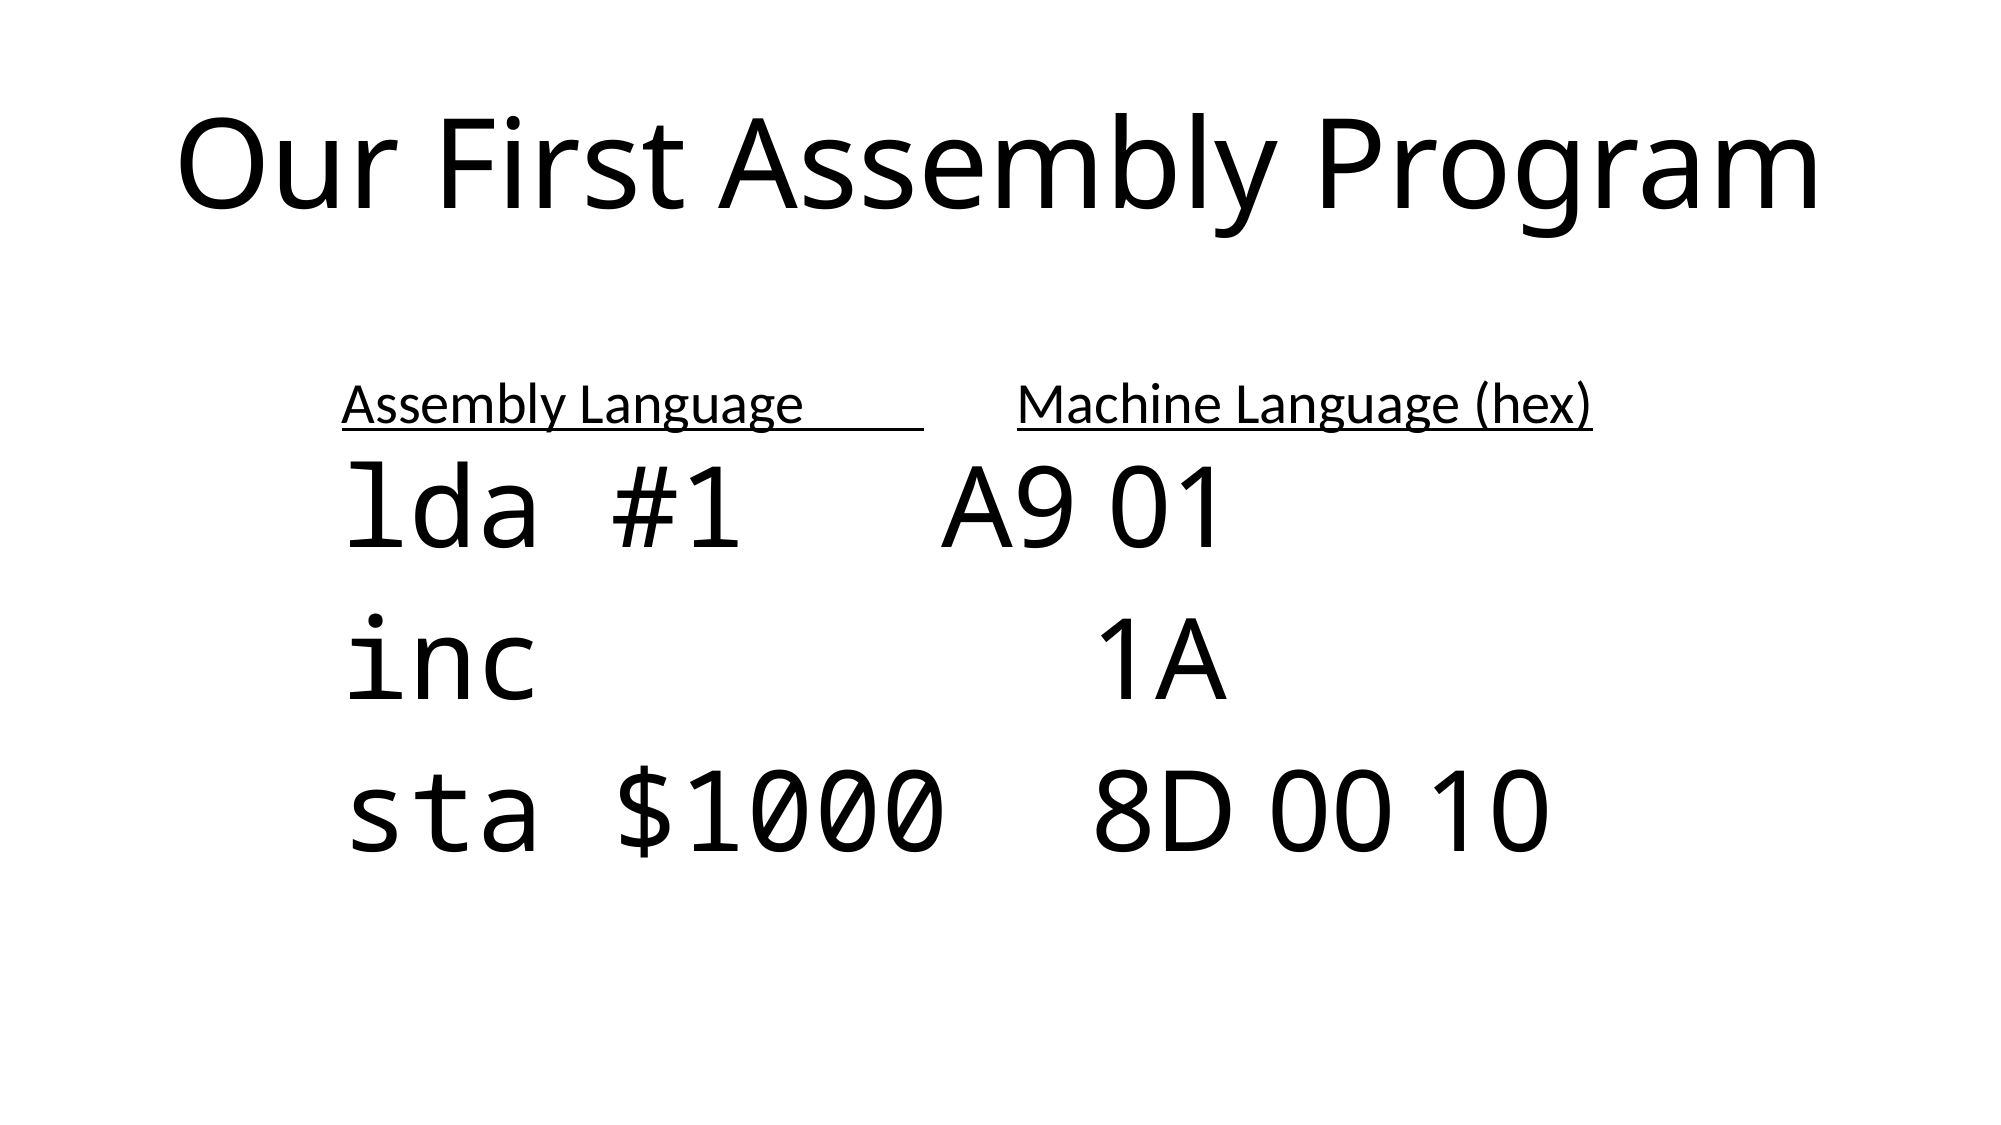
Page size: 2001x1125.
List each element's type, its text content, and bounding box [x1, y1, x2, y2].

text_box Assembly Language Machine Language (hex) lda #1 A9 01 [326, 357, 1697, 580]
text_box 8D 00 10 [1076, 731, 1656, 883]
title Our First Assembly Program [137, 59, 1863, 278]
text_box sta $1000 [326, 731, 973, 883]
text_box 1A [1076, 579, 1245, 731]
text_box inc [326, 579, 562, 731]
